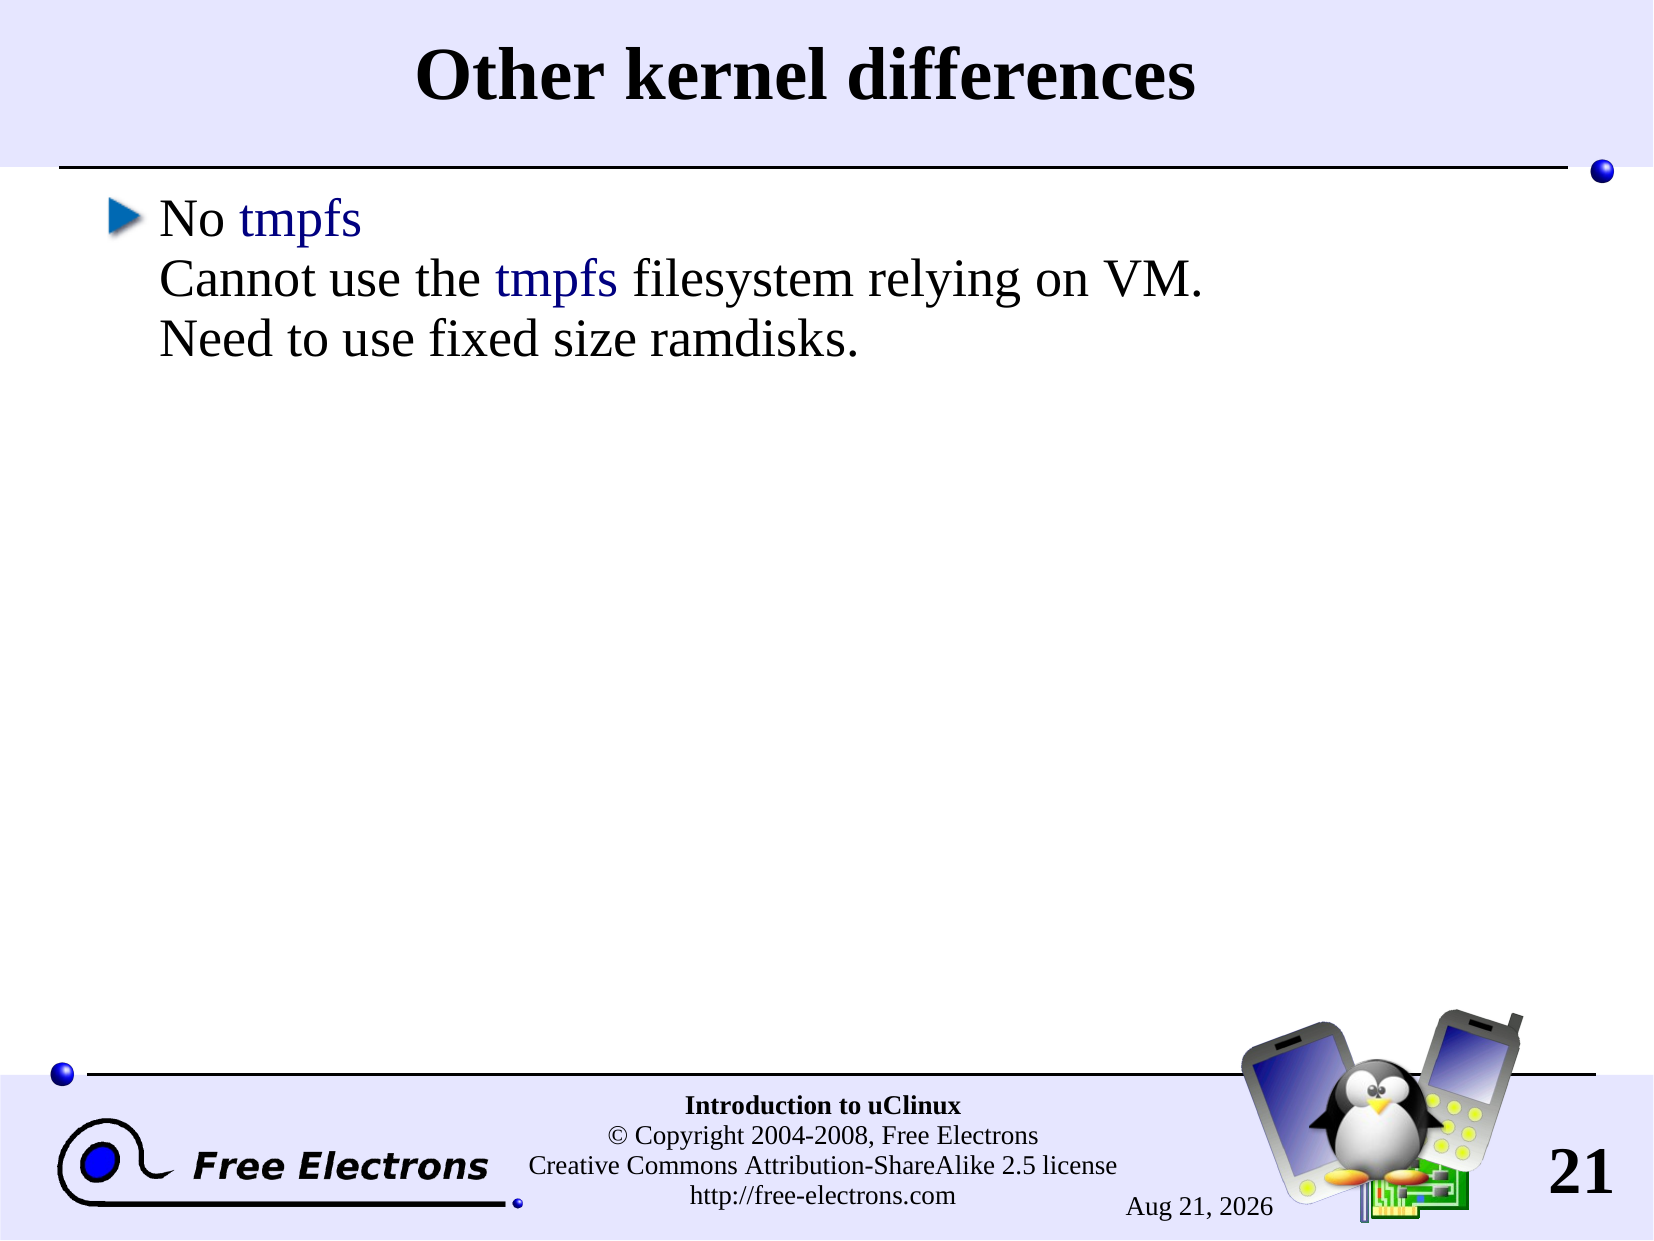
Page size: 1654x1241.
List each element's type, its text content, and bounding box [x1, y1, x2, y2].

picture [50, 1107, 527, 1216]
list No tmpfs Cannot use the tmpfs filesystem relying on VM. Need to use fixed size ramdisks. [88, 188, 1501, 1007]
title Other kernel differences [60, 25, 1551, 124]
picture [1225, 1002, 1538, 1241]
